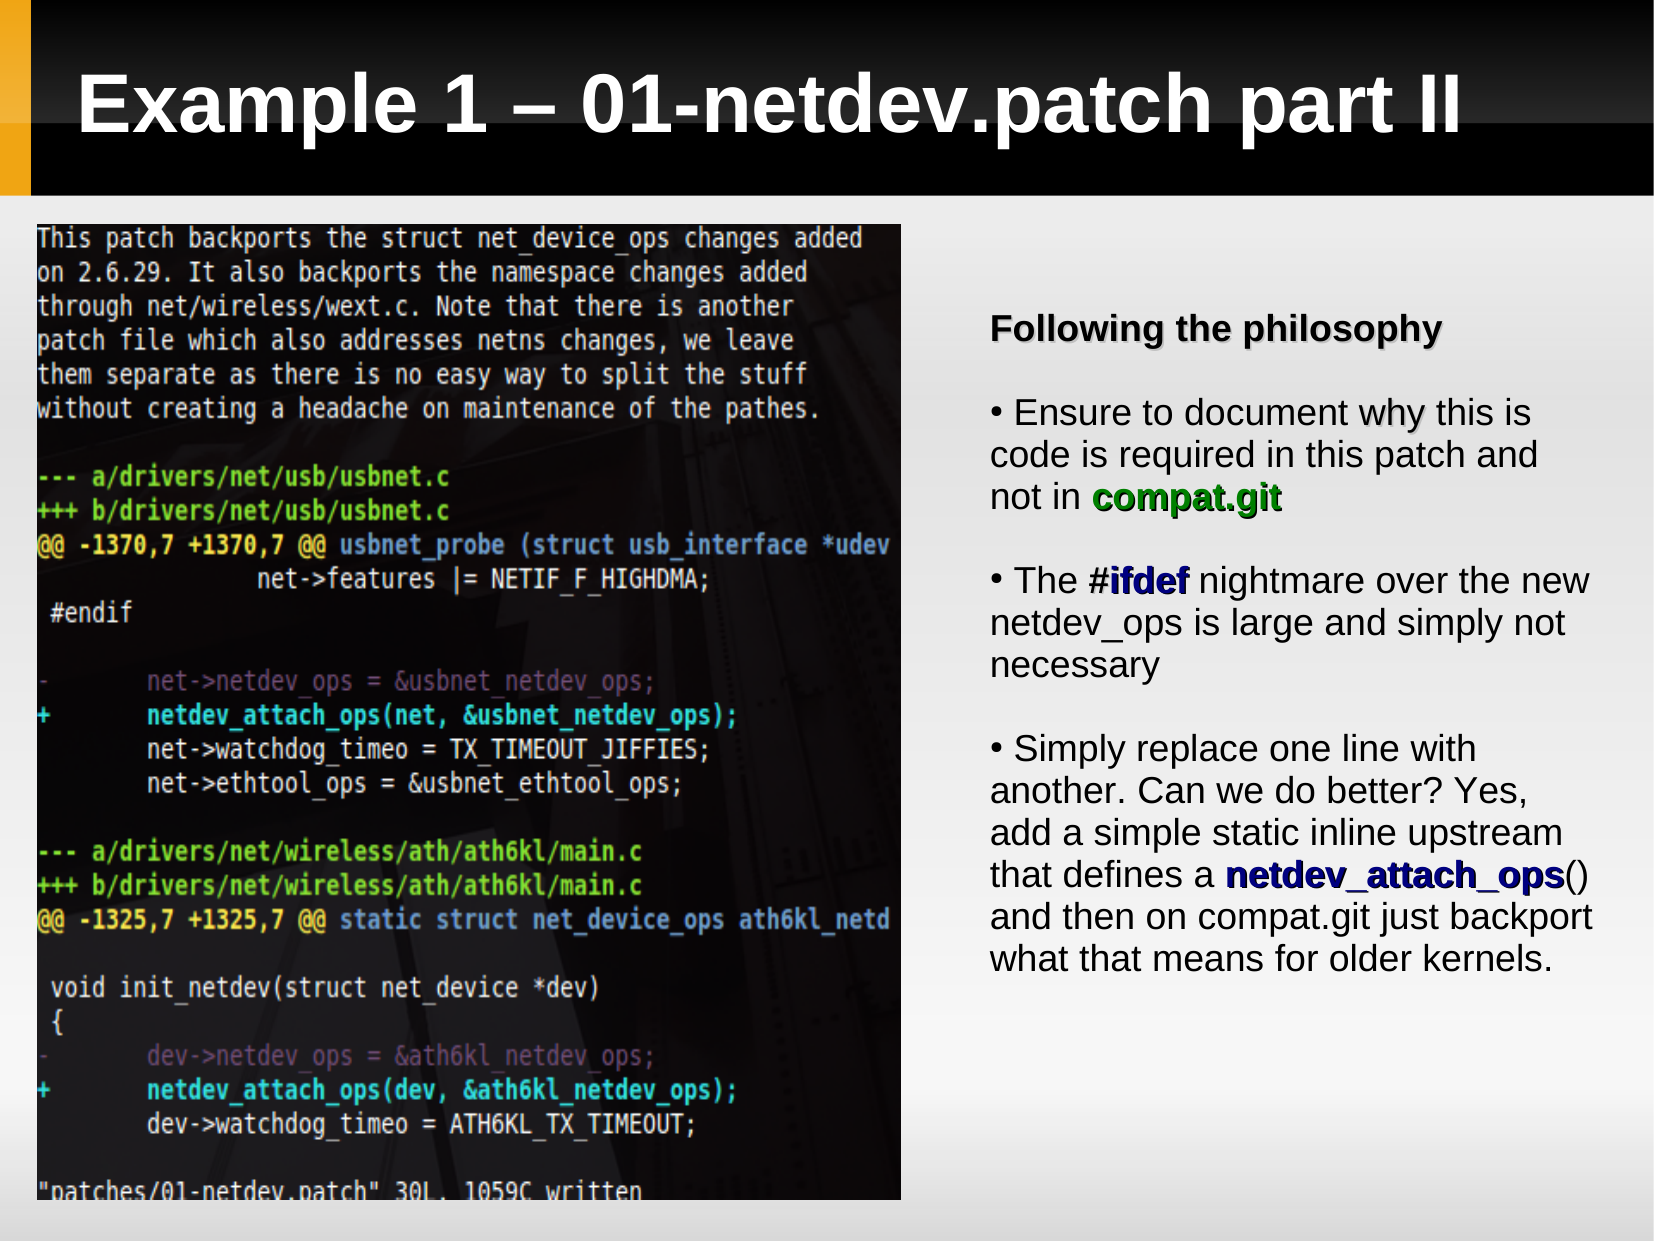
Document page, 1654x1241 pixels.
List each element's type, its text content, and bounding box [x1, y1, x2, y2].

picture [0, 0, 1654, 1241]
title Example 1 – 01-netdev.patch part II [76, 0, 1565, 208]
text_box Following the philosophy Ensure to document why this is code is required in this patch and not in compat.git The #ifdef nightmare over the new netdev_ops is large and simply not necessary Simply replace one line with another. Can we do better? Yes, add a simple static inline upstream that defines a netdev_attach_ops() and then on compat.git just backport what that means for older kernels. [975, 300, 1613, 1126]
